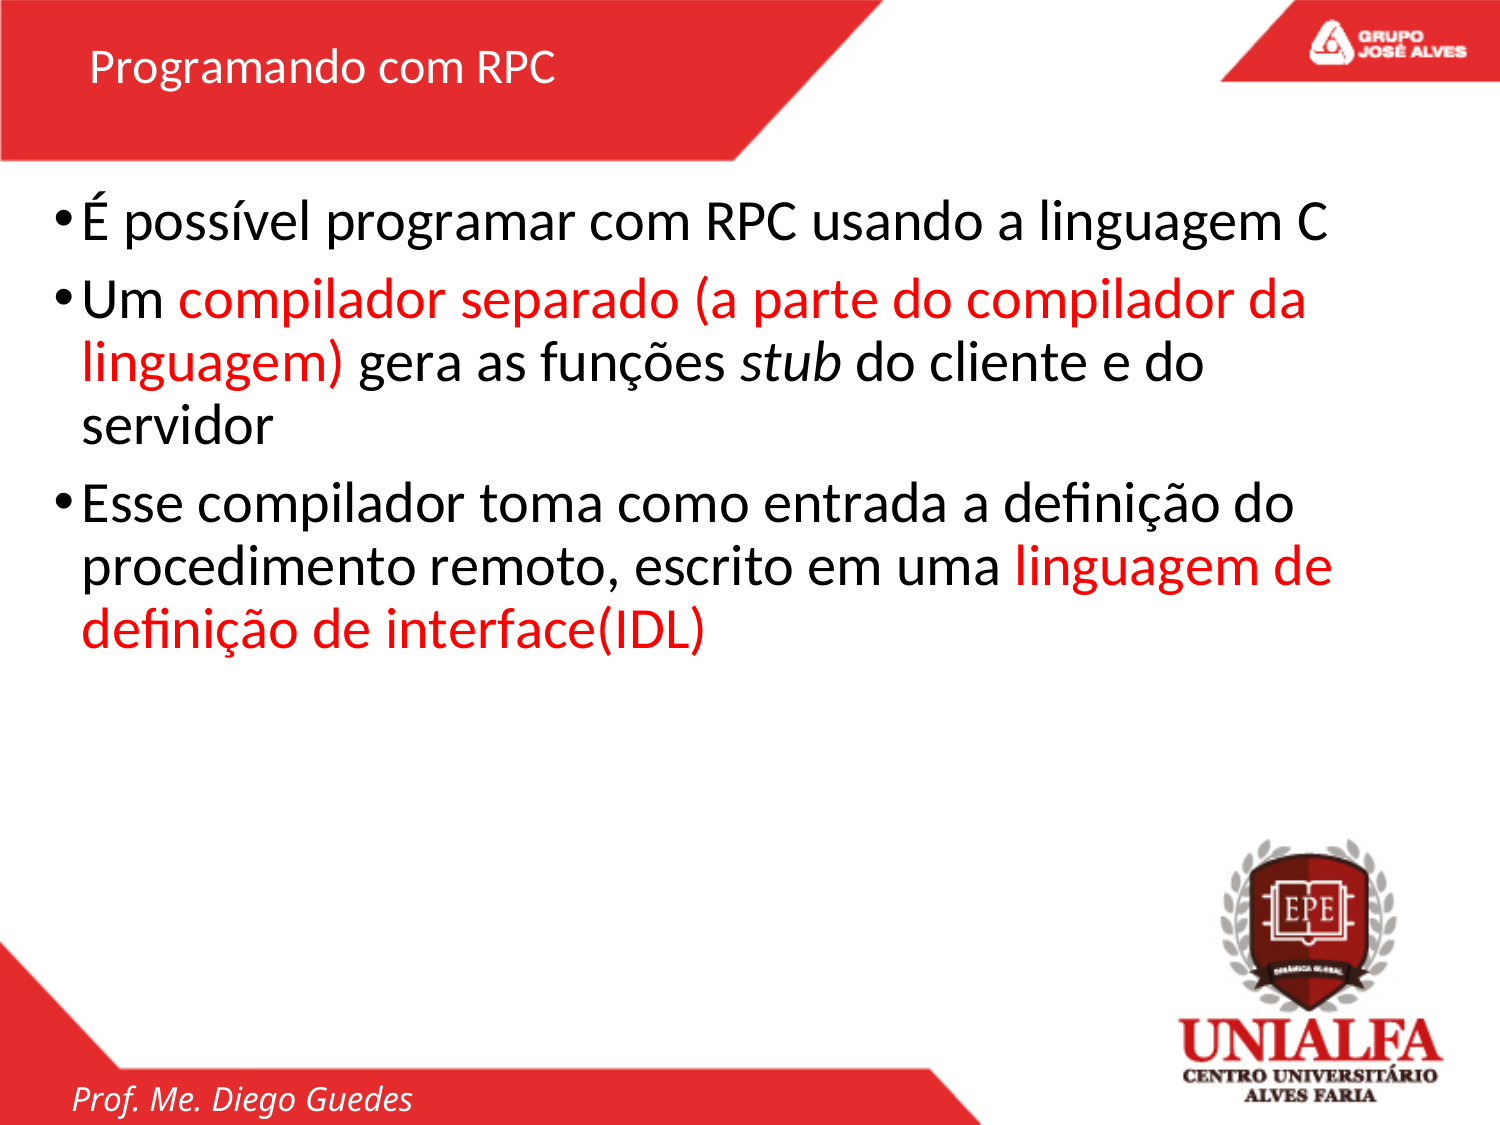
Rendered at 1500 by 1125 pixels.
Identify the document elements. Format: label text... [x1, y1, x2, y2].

picture [0, 0, 1500, 1125]
list É possível programar com RPC usando a linguagem C Um compilador separado (a parte do compilador da linguagem) gera as funções stub do cliente e do servidor Esse compilador toma como entrada a definição do procedimento remoto, escrito em uma linguagem de definição de interface(IDL) [38, 182, 1425, 933]
text_box Programando com RPC [74, 25, 730, 101]
text_box Prof. Me. Diego Guedes [56, 1070, 711, 1125]
